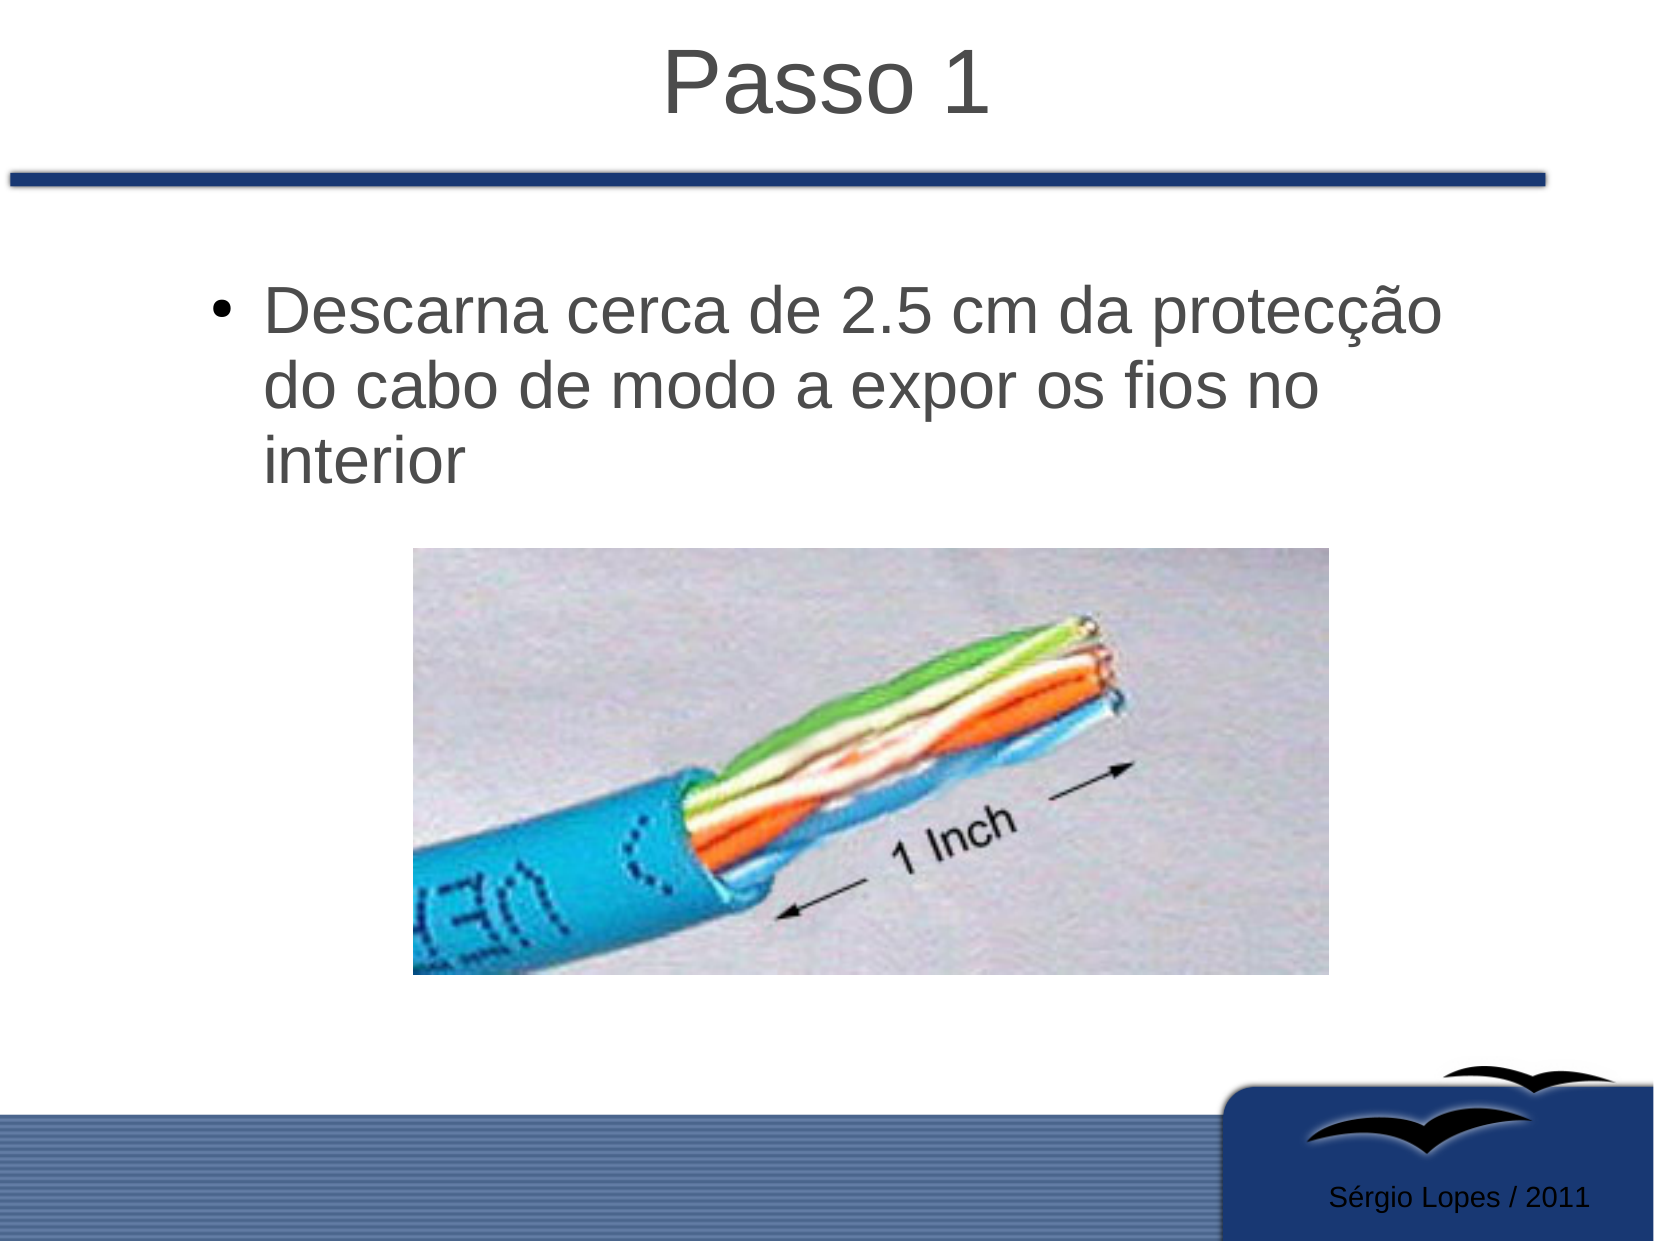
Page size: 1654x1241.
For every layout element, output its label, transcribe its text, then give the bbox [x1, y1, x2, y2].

text_box Sérgio Lopes / 2011 [1328, 1181, 1588, 1214]
title Passo 1 [121, 0, 1534, 164]
picture [0, 0, 1654, 1241]
list Descarna cerca de 2.5 cm da protecção do cabo de modo a expor os fios no interior [121, 273, 1534, 1056]
